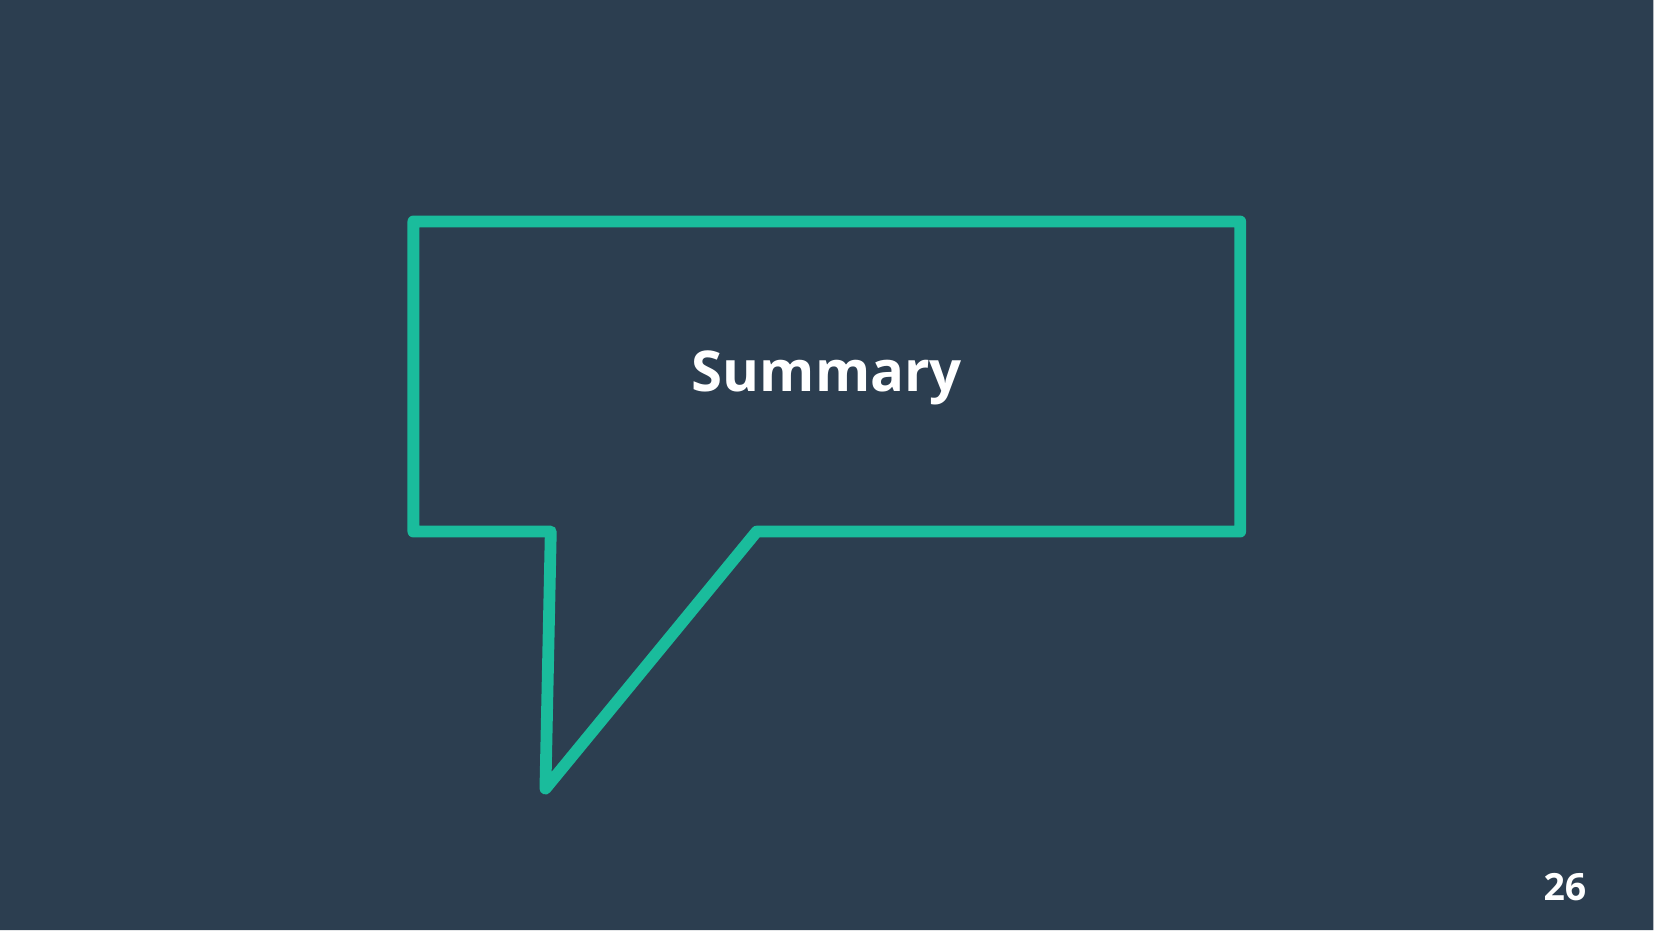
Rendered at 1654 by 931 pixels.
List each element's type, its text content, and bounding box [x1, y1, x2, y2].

title Summary [442, 236, 1211, 502]
